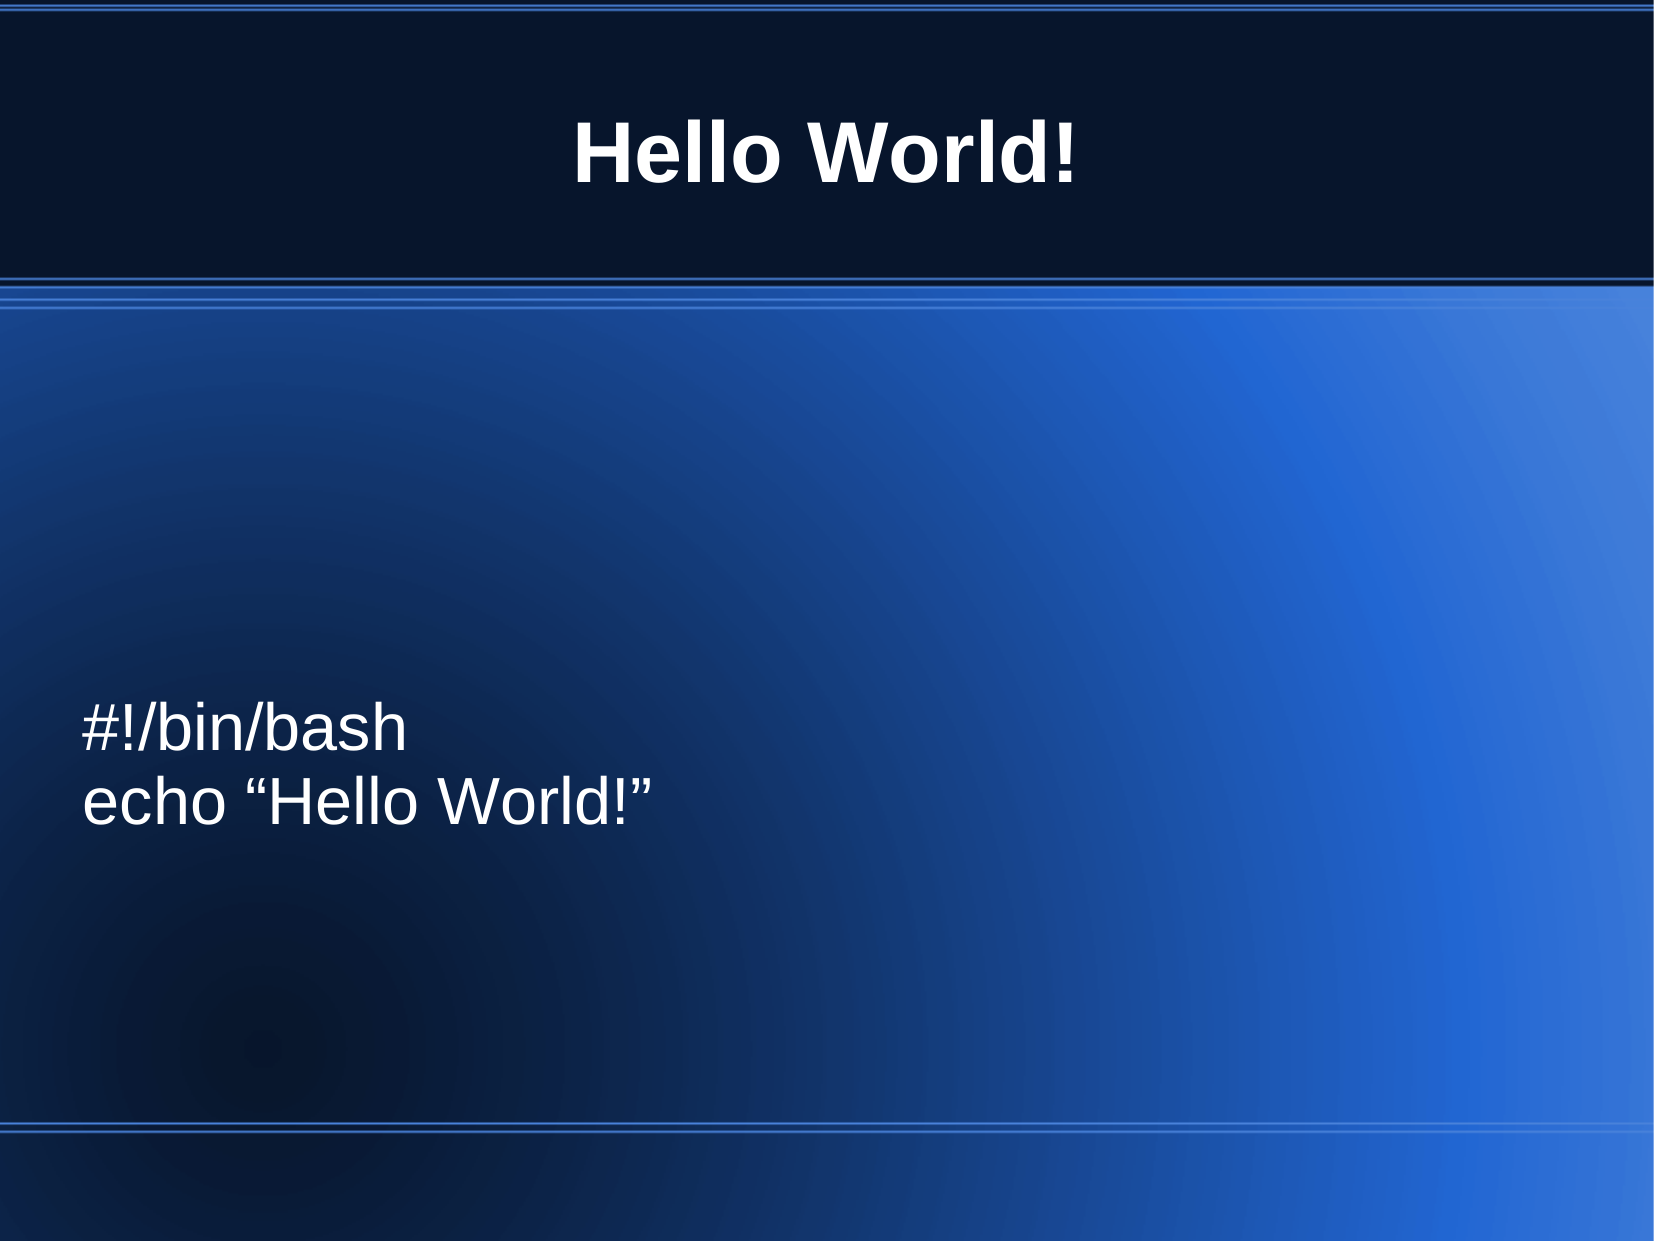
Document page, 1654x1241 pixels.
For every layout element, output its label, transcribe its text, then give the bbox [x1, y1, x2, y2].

title Hello World! [82, 49, 1571, 257]
subtitle #!/bin/bash echo “Hello World!” [82, 355, 1571, 1174]
picture [0, 0, 1654, 1241]
